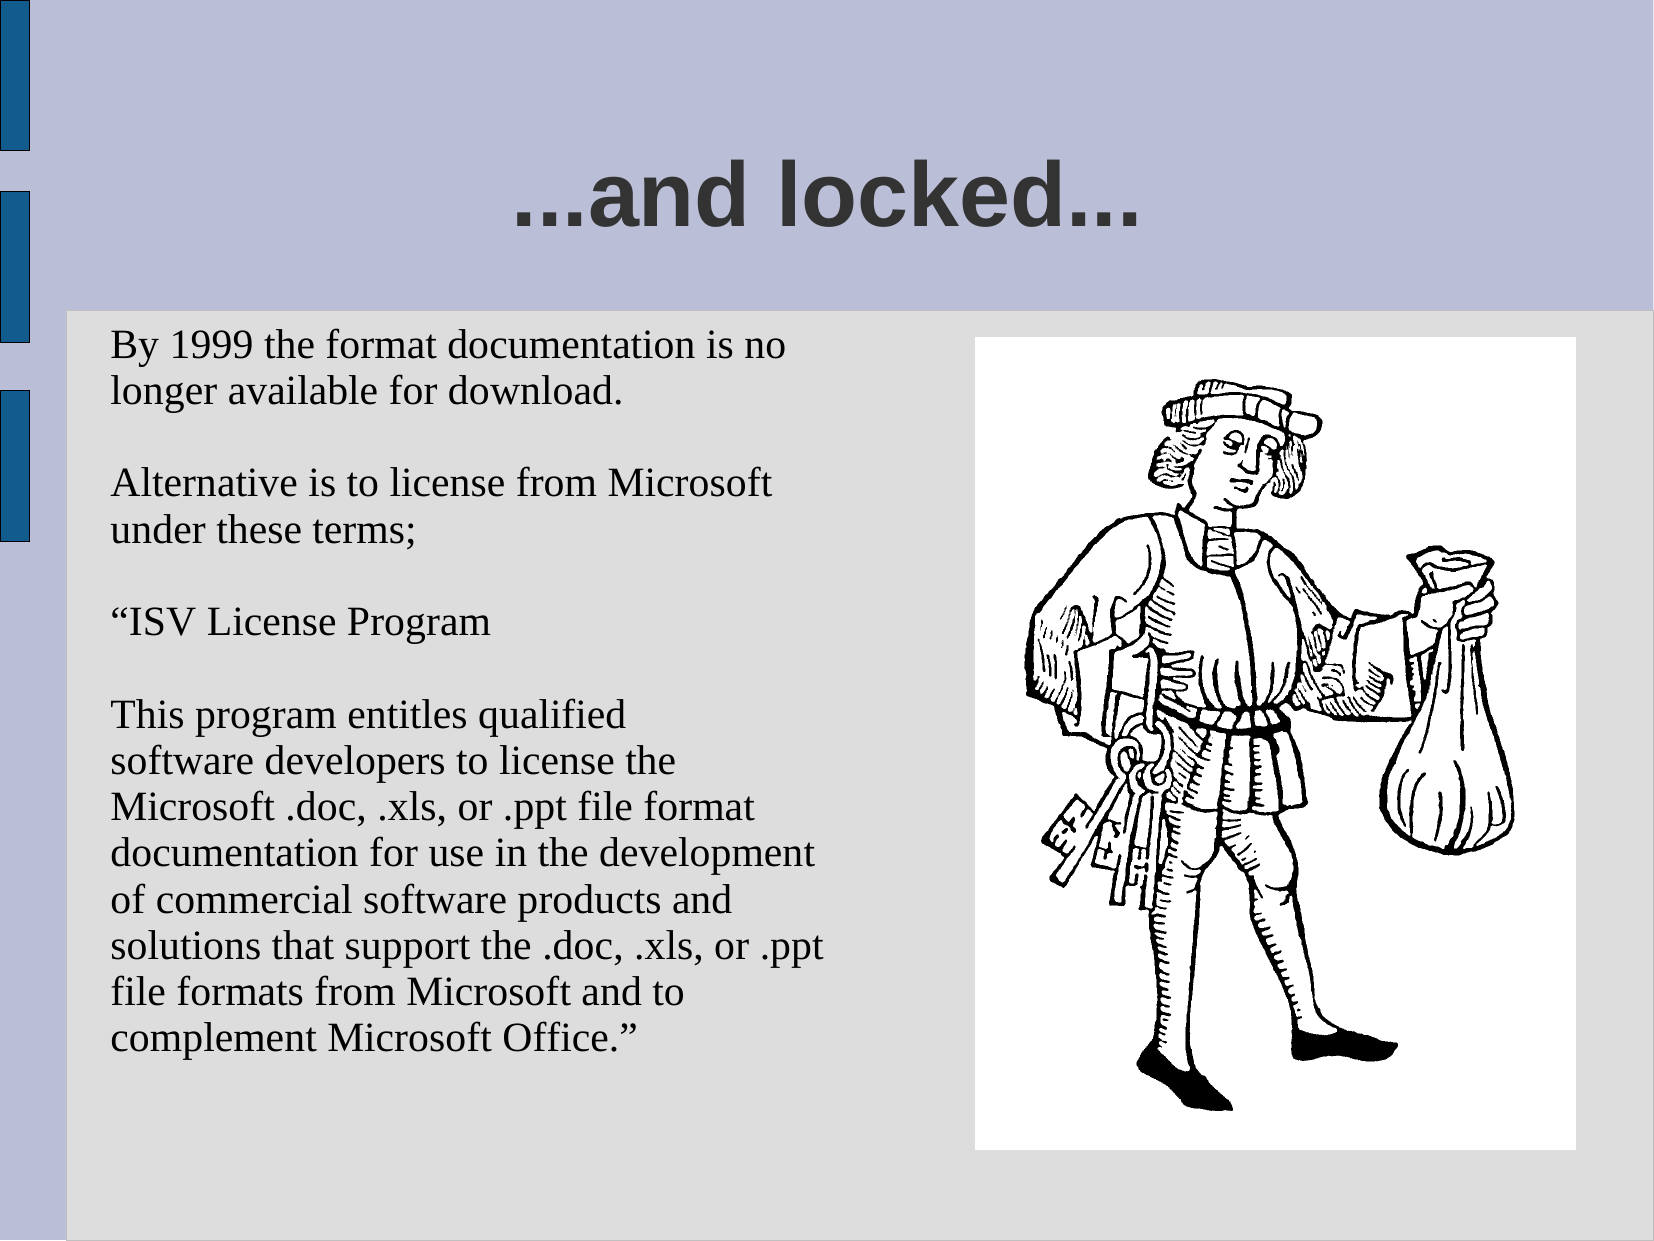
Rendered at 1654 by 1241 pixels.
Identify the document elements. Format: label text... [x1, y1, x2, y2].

title ...and locked... [121, 91, 1534, 299]
subtitle By 1999 the format documentation is no longer available for download. Alternative is to license from Microsoft under these terms; “ISV License Program This program entitles qualified software developers to license the Microsoft .doc, .xls, or .ppt file format documentation for use in the development of commercial software products and solutions that support the .doc, .xls, or .ppt file formats from Microsoft and to complement Microsoft Office.” [75, 313, 854, 1235]
picture [975, 337, 1576, 1150]
